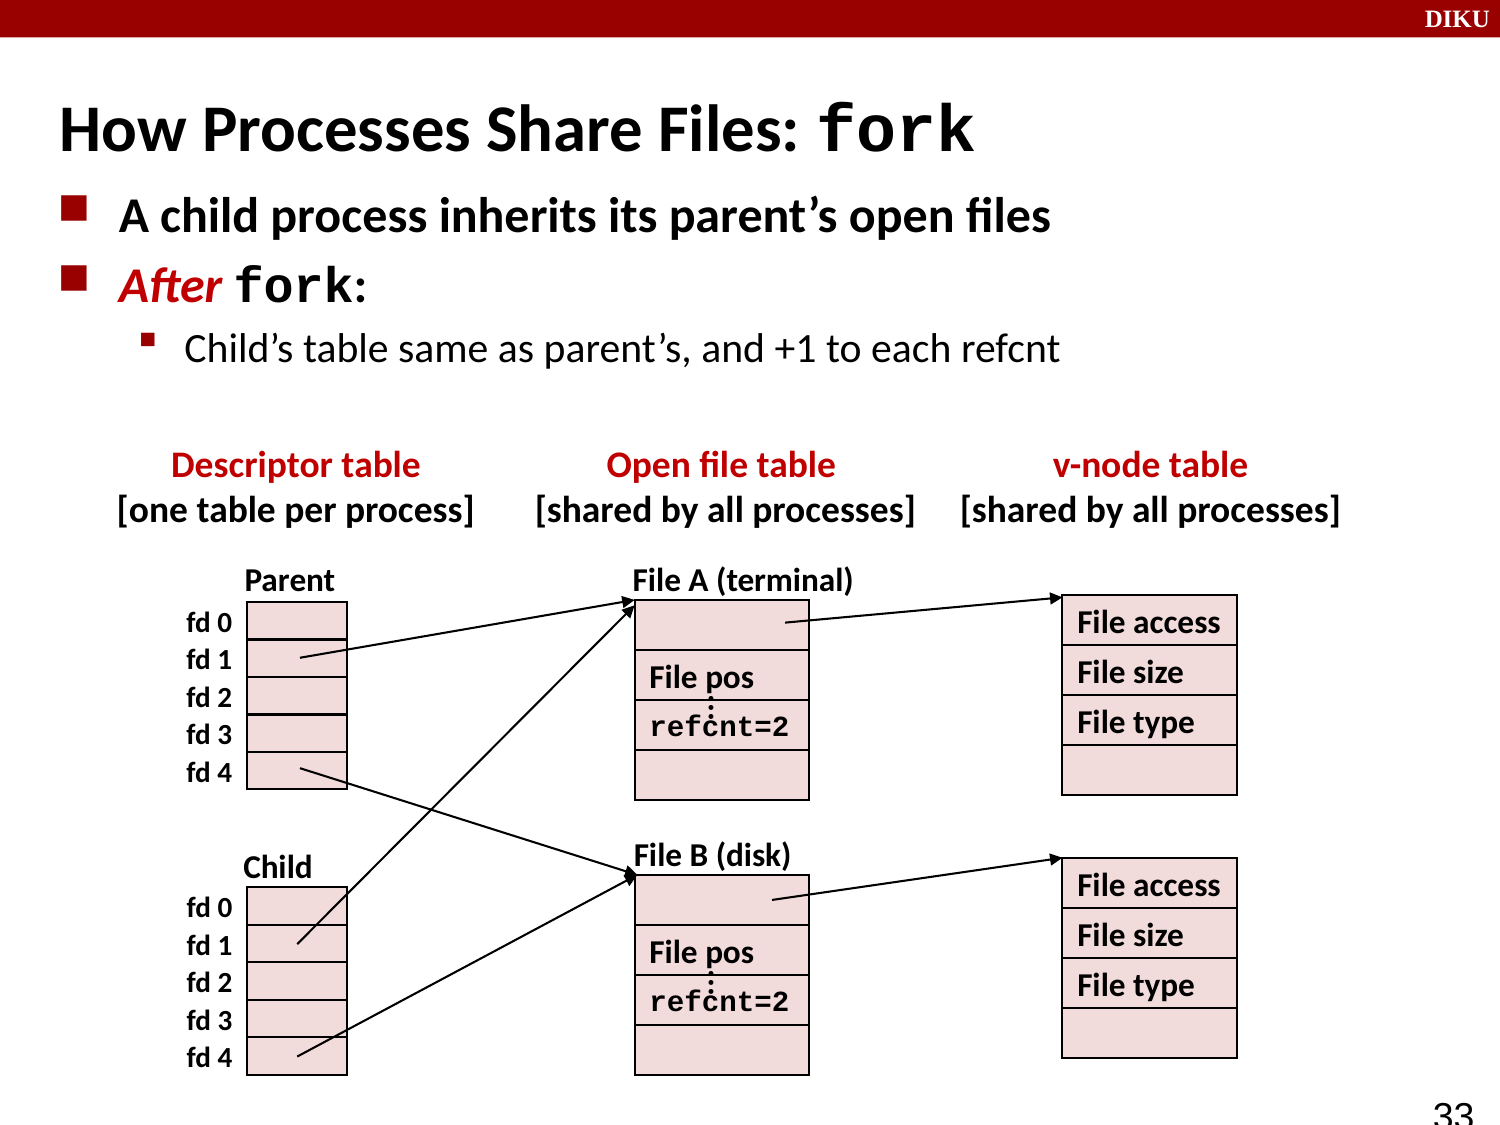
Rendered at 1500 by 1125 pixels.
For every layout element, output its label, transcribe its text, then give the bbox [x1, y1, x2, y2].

text_box fd 3 [147, 714, 247, 752]
text_box File access [1062, 595, 1238, 645]
text_box fd 0 [147, 602, 247, 639]
text_box File pos [634, 650, 810, 699]
text_box [634, 605, 810, 650]
text_box File A (terminal) [617, 550, 870, 605]
text_box ... [634, 1024, 810, 1075]
text_box fd 1 [147, 639, 247, 677]
text_box ... [1062, 1008, 1238, 1058]
text_box File pos [634, 925, 810, 974]
text_box How Processes Share Files: fork [44, 62, 1291, 188]
text_box fd 2 [147, 677, 247, 714]
text_box Descriptor table [one table per process] [101, 432, 491, 538]
text_box A child process inherits its parent’s open files After fork: Child’s table same as parent’s, and +1 to each refcnt [47, 174, 1411, 388]
text_box File type [1062, 695, 1238, 746]
text_box refcnt=2 [634, 974, 810, 1024]
text_box ... [1062, 746, 1238, 796]
text_box File type [1062, 957, 1238, 1008]
text_box fd 2 [147, 962, 248, 999]
text_box v-node table [shared by all processes] [945, 432, 1357, 538]
text_box fd 0 [147, 887, 248, 924]
text_box fd 4 [147, 752, 247, 790]
text_box [247, 605, 347, 790]
text_box [248, 887, 348, 1075]
text_box fd 3 [147, 999, 248, 1037]
text_box File access [1062, 857, 1238, 907]
text_box [634, 874, 810, 925]
text_box ... [634, 749, 810, 800]
text_box Parent [229, 550, 351, 605]
text_box fd 4 [147, 1037, 248, 1075]
text_box File size [1062, 645, 1238, 695]
text_box Child [228, 837, 328, 893]
text_box File B (disk) [618, 825, 807, 880]
text_box fd 1 [147, 924, 248, 962]
text_box File size [1062, 907, 1238, 957]
text_box refcnt=2 [634, 699, 810, 749]
text_box Open file table [shared by all processes] [519, 432, 932, 538]
